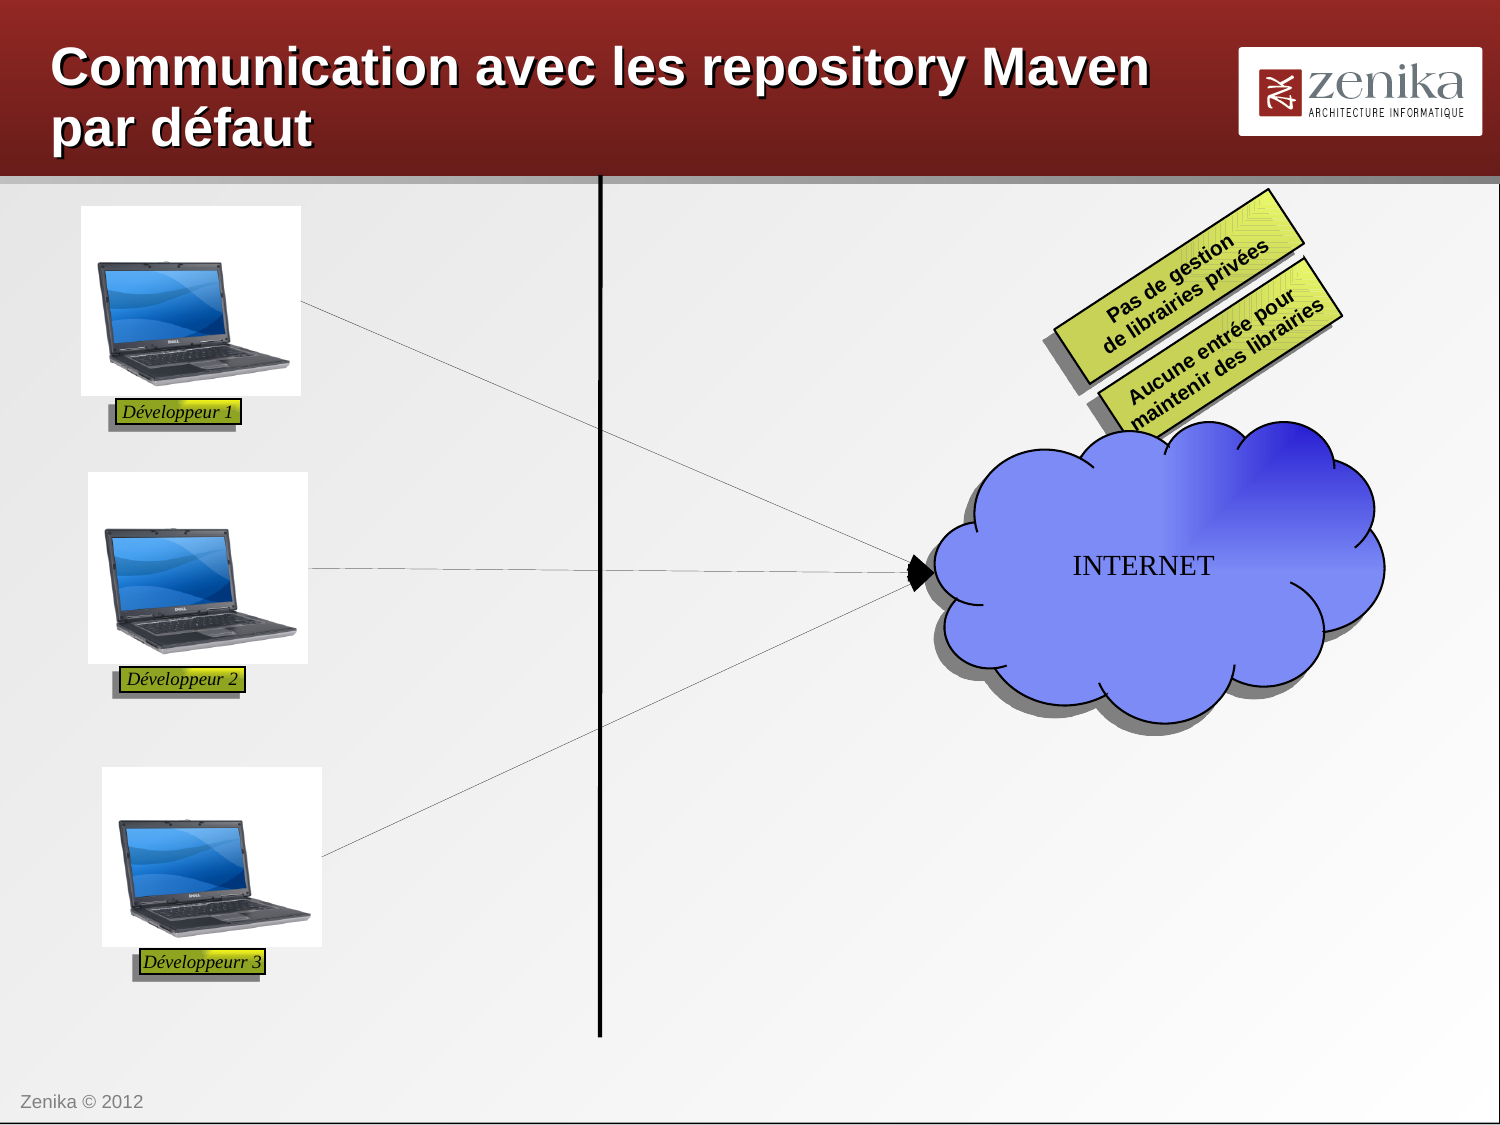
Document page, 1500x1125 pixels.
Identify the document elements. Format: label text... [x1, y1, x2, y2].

text_box Développeur 2 [120, 666, 246, 692]
title Communication avec les repository Maven par défaut [50, 15, 1206, 180]
picture [1257, 58, 1464, 125]
text_box Aucune entrée pour maintenir des librairies [1098, 258, 1343, 437]
text_box Pas de gestion de librairies privées [1054, 189, 1304, 384]
text_box INTERNET [934, 422, 1385, 724]
text_box Développeurr 3 [140, 949, 266, 975]
picture [81, 206, 301, 396]
picture [102, 767, 322, 947]
picture [88, 472, 308, 664]
text_box Développeur 1 [115, 399, 241, 425]
